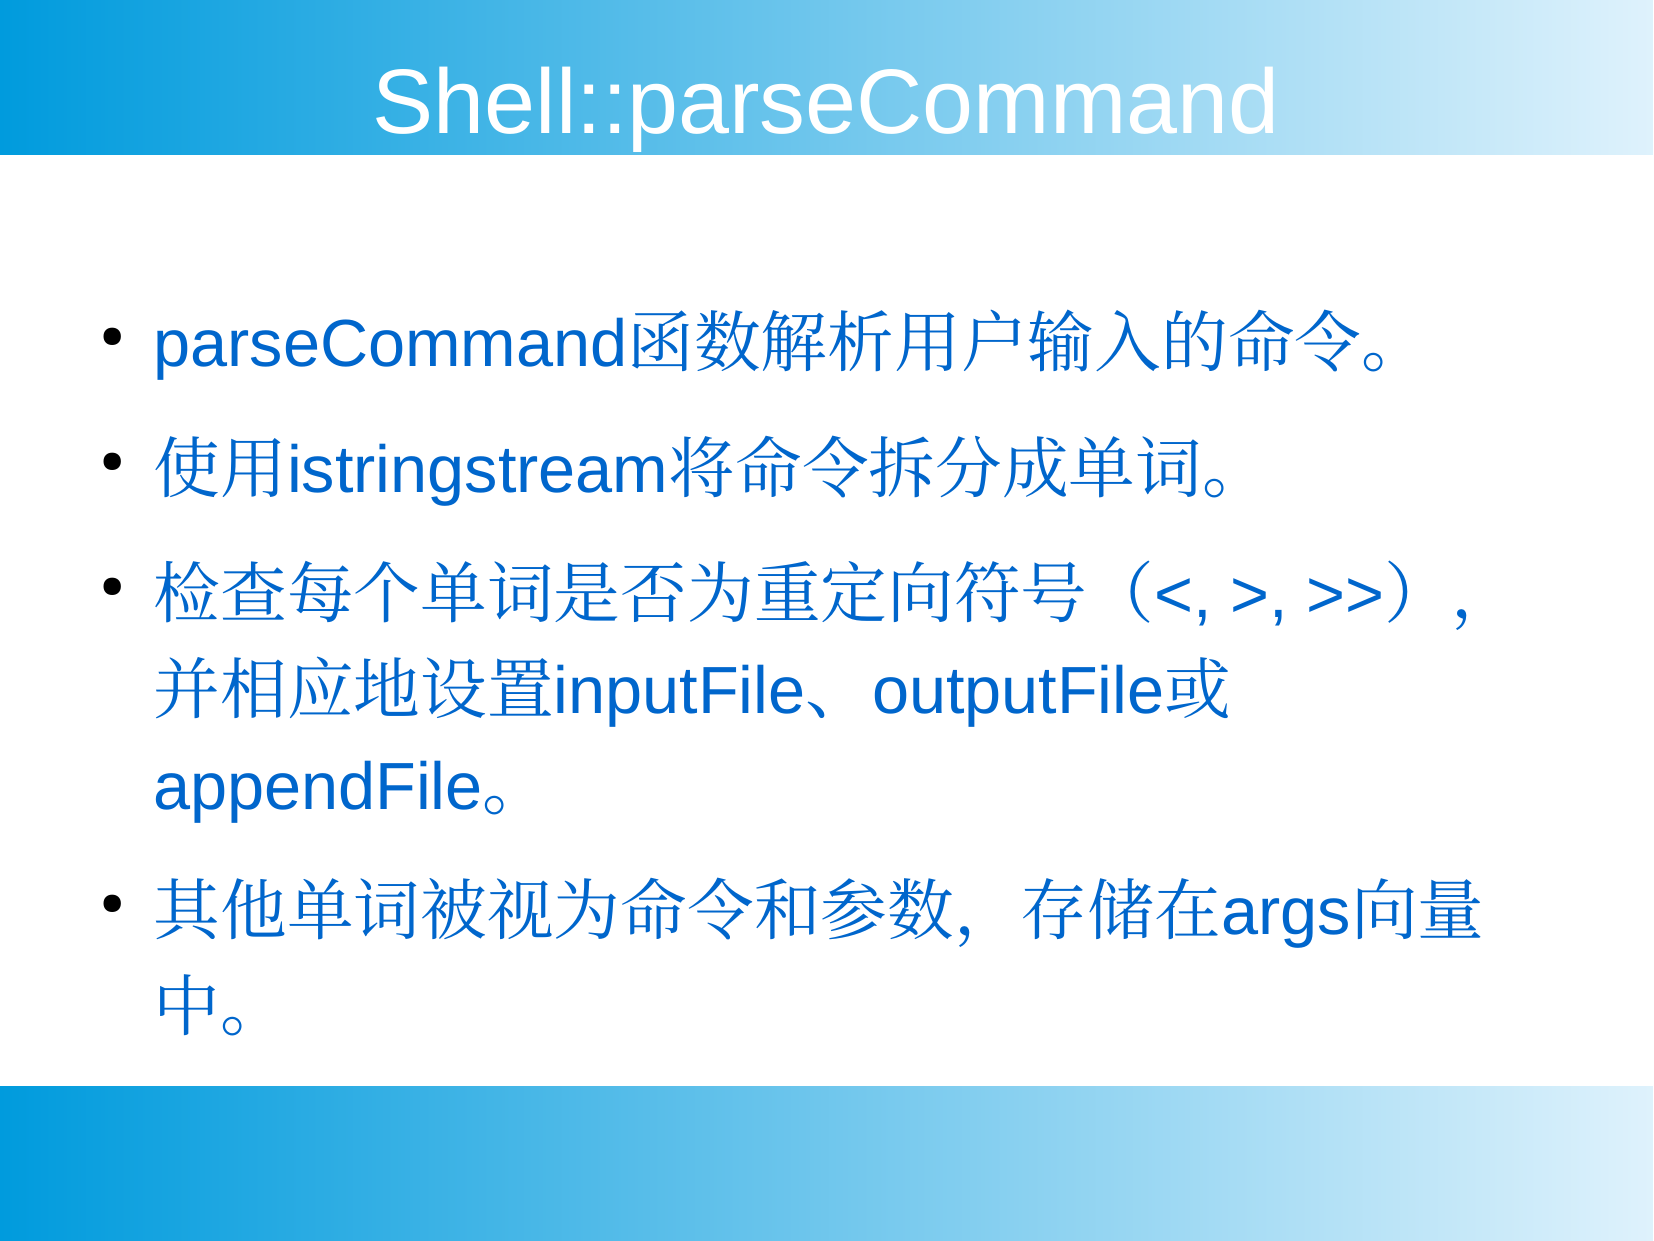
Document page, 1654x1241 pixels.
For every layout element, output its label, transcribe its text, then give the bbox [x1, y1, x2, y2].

list parseCommand函数解析用户输入的命令。 使用istringstream将命令拆分成单词。 检查每个单词是否为重定向符号（<, >, >>），并相应地设置inputFile、outputFile或appendFile。 其他单词被视为命令和参数，存储在args向量中。 [82, 290, 1571, 1010]
title Shell::parseCommand [82, 49, 1571, 155]
